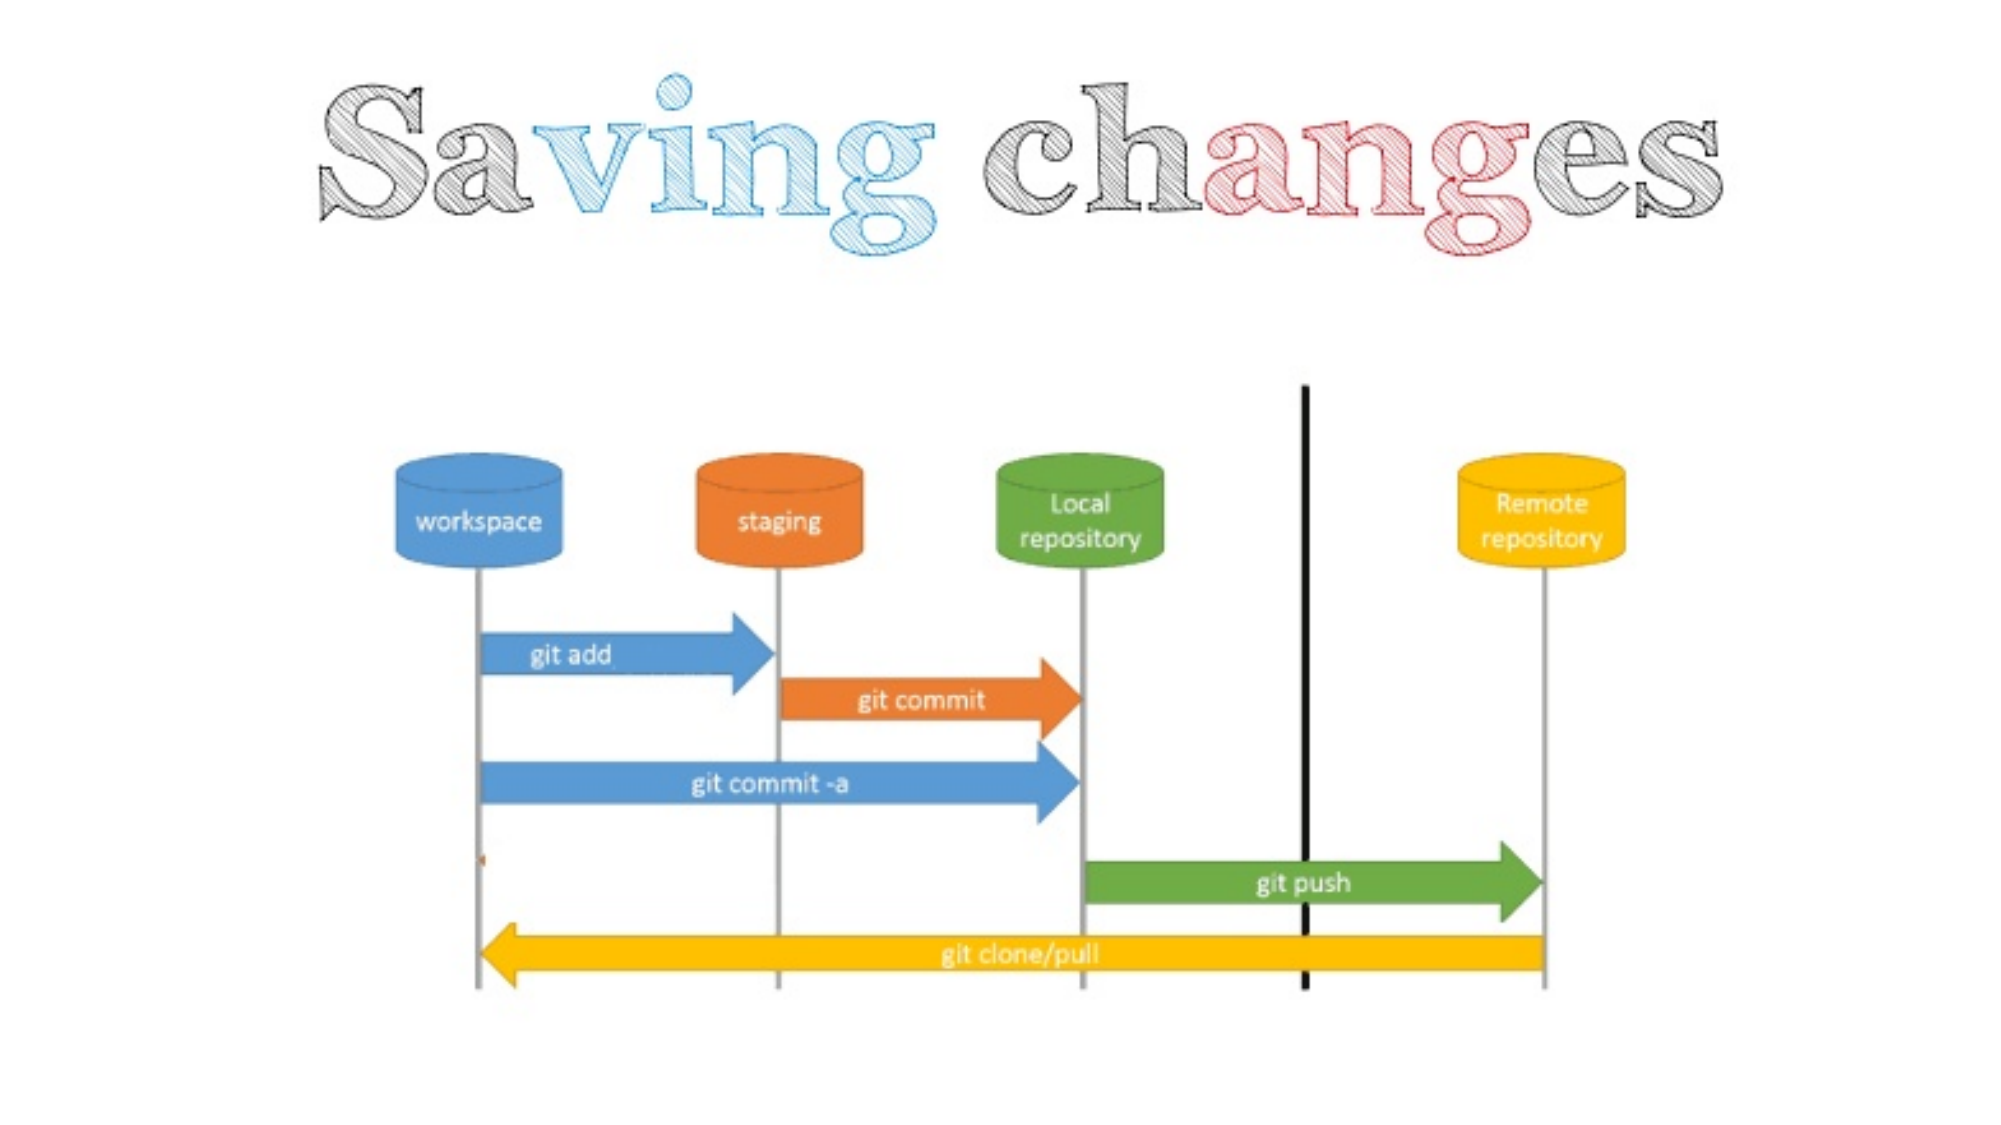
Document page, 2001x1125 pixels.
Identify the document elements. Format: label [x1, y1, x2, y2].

picture [208, 0, 1836, 1125]
